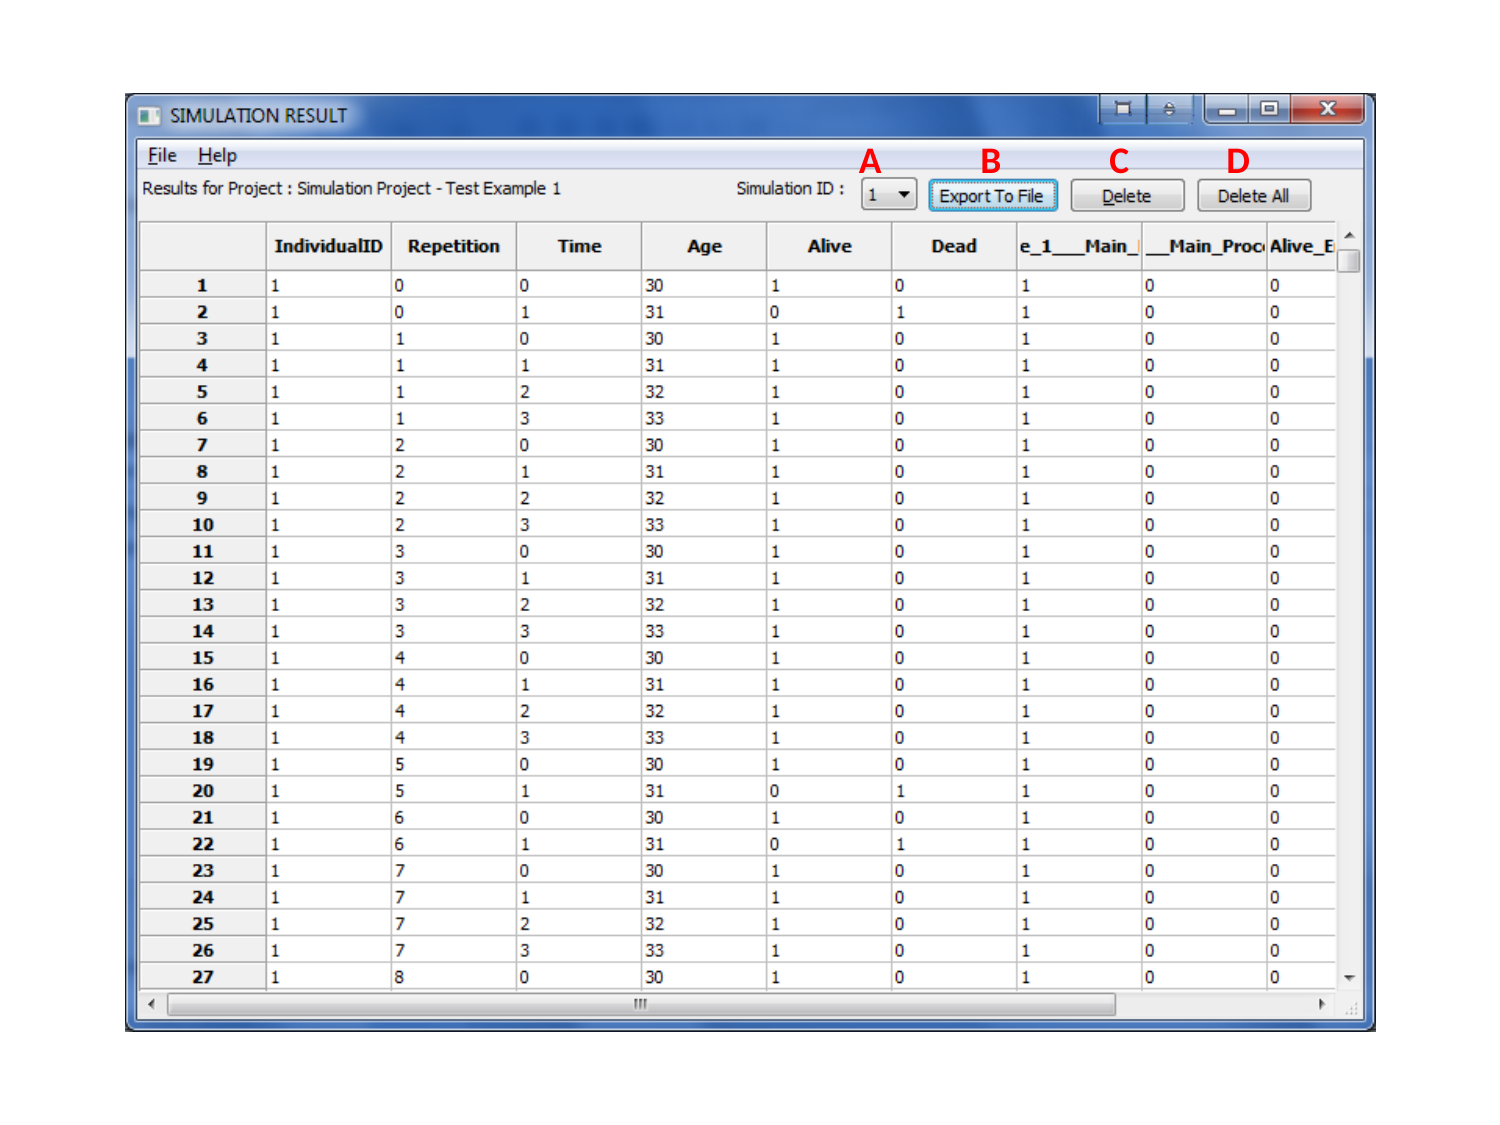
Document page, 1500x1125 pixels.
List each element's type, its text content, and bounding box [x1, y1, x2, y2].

text_box B [965, 128, 1019, 190]
text_box C [1094, 128, 1145, 190]
text_box D [1211, 128, 1266, 190]
text_box A [843, 128, 897, 190]
picture [125, 93, 1376, 1032]
